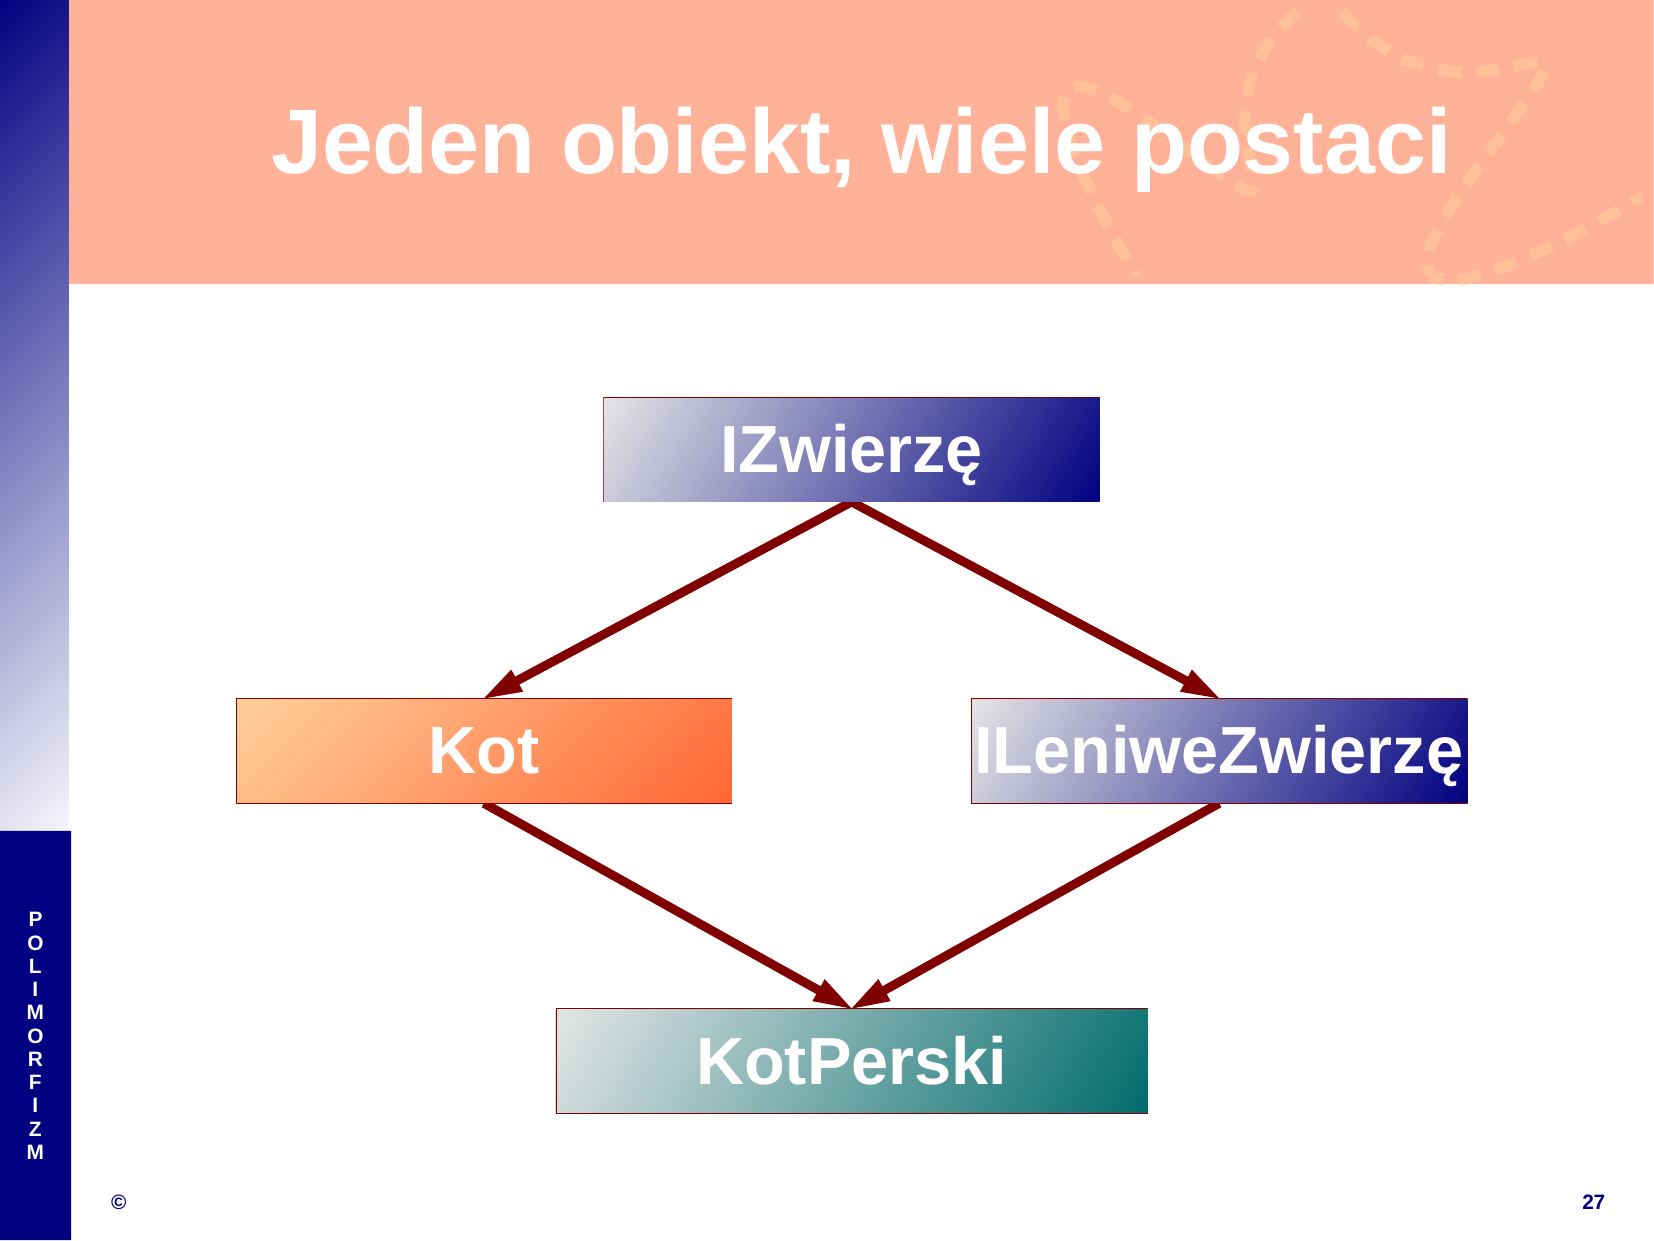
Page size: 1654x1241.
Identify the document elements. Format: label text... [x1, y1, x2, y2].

text_box ILeniweZwierzę [971, 698, 1468, 804]
text_box IZwierzę [603, 397, 1100, 502]
title Jeden obiekt, wiele postaci [108, 37, 1617, 246]
text_box KotPerski [555, 1008, 1148, 1114]
text_box P O L I M O R F I Z M [0, 830, 71, 1241]
text_box Kot [235, 698, 732, 804]
